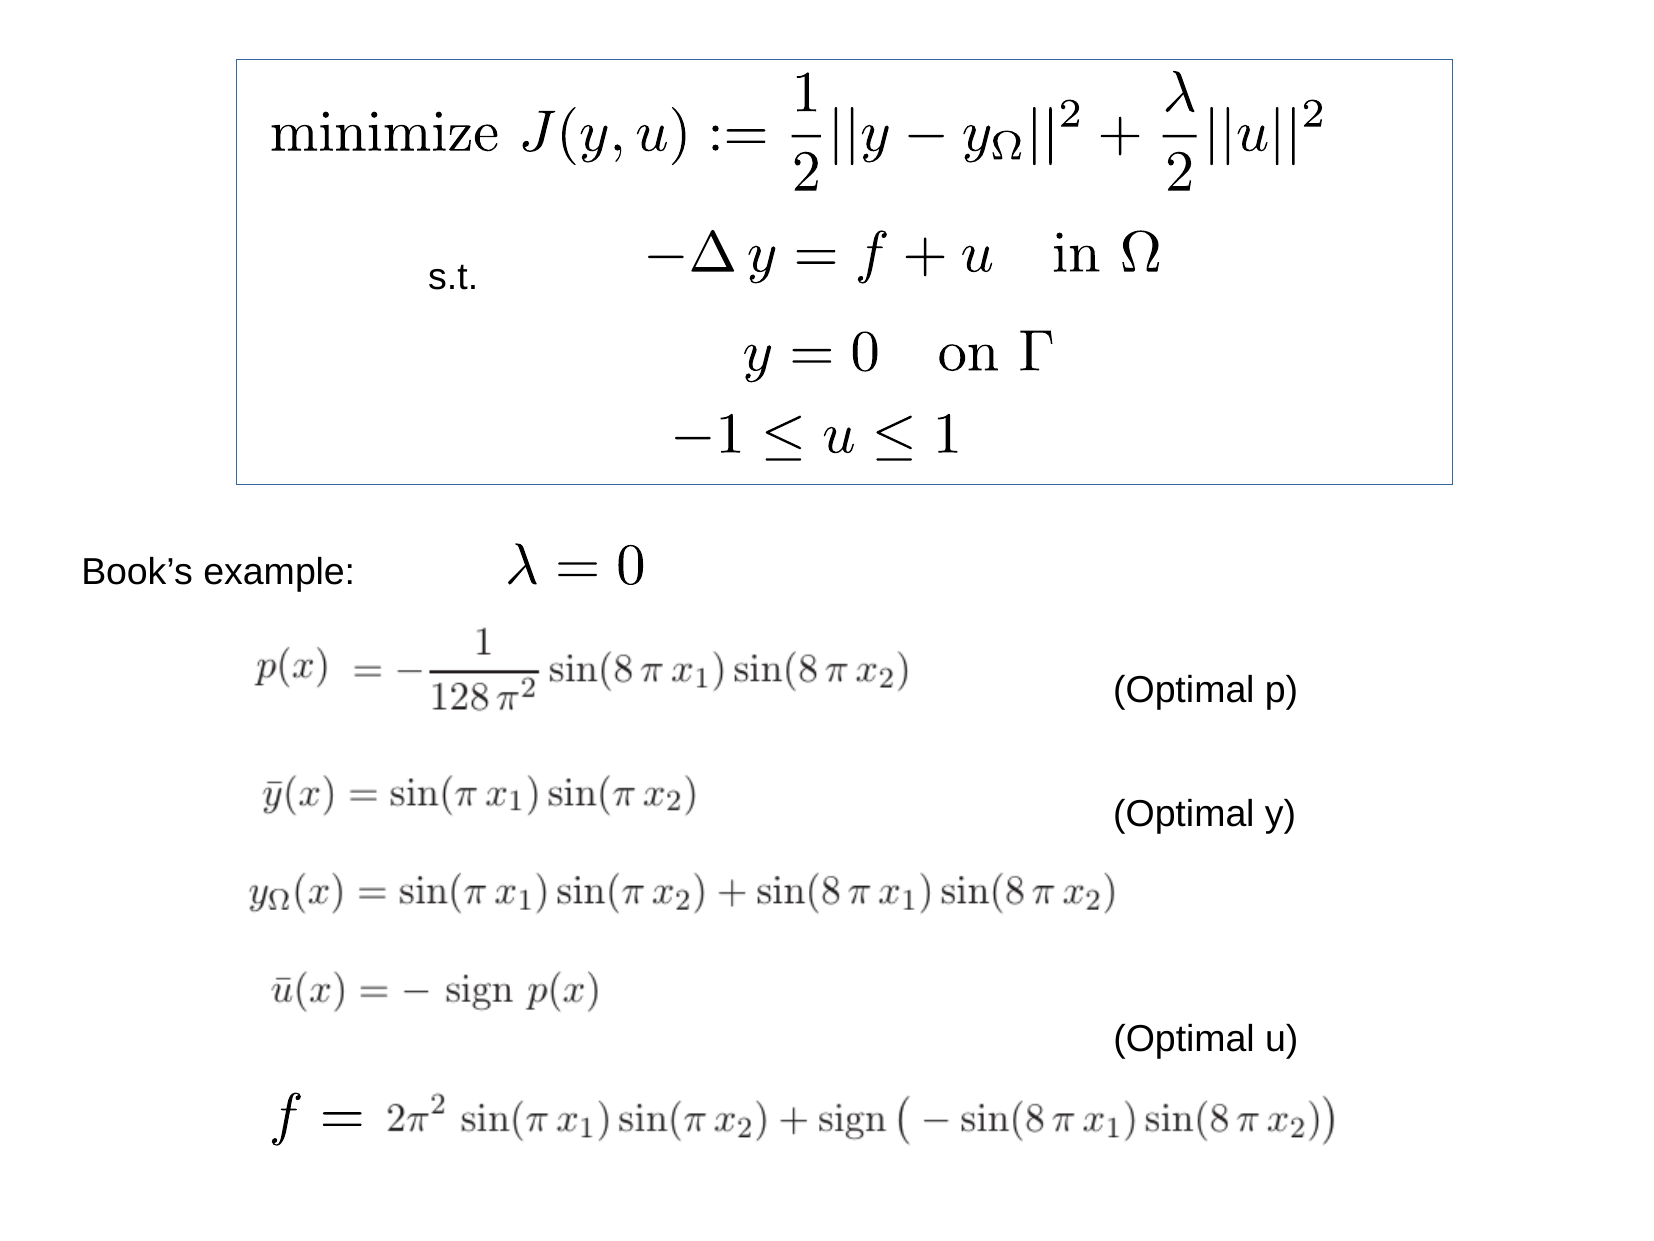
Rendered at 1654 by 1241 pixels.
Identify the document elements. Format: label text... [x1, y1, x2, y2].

picture [342, 614, 912, 727]
text_box [507, 543, 644, 586]
picture [236, 862, 1119, 934]
text_box [744, 330, 1053, 383]
text_box [271, 70, 1323, 191]
text_box [646, 229, 1160, 284]
picture [236, 755, 699, 850]
picture [236, 625, 335, 708]
text_box (Optimal y) [1098, 785, 1312, 843]
text_box [271, 1092, 362, 1146]
text_box (Optimal p) [1098, 661, 1314, 719]
text_box Book’s example: [66, 543, 371, 601]
text_box s.t. [413, 248, 494, 305]
text_box [673, 413, 958, 461]
picture [377, 1074, 1342, 1171]
text_box (Optimal u) [1098, 1009, 1314, 1067]
picture [256, 956, 615, 1029]
